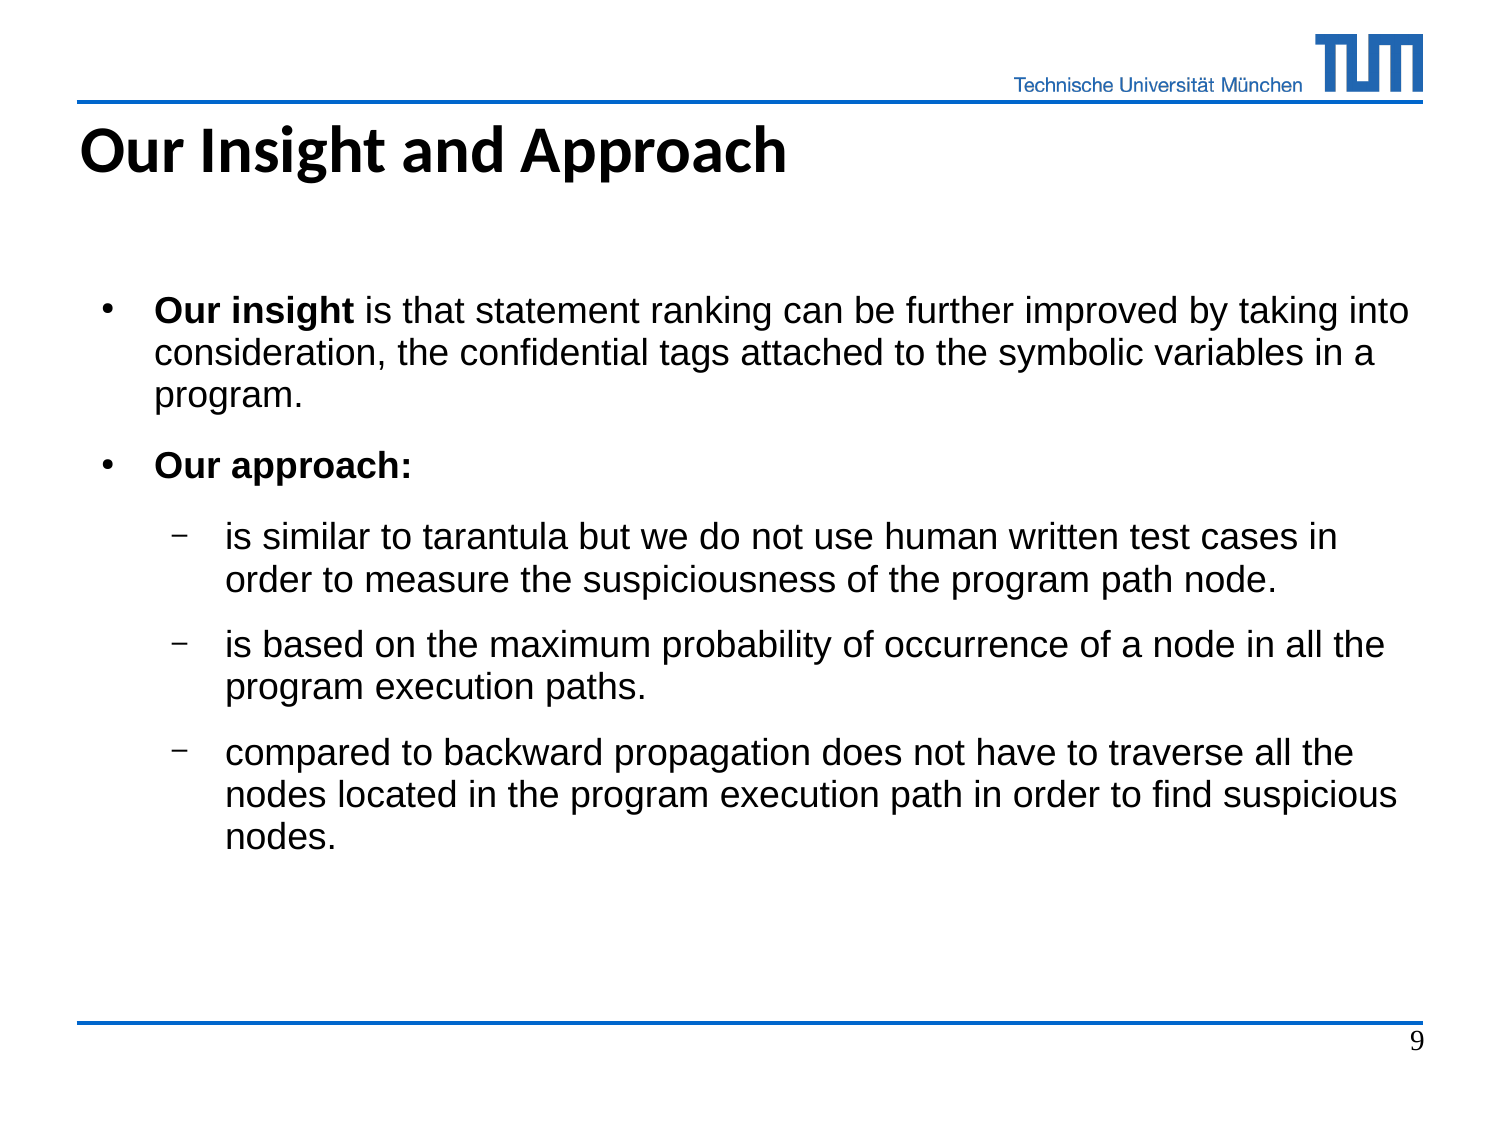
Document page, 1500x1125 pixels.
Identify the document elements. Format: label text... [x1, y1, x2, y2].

list Our insight is that statement ranking can be further improved by taking into consideration, the confidential tags attached to the symbolic variables in a program. Our approach: is similar to tarantula but we do not use human written test cases in order to measure the suspiciousness of the program path node. is based on the maximum probability of occurrence of a node in all the program execution paths. compared to backward propagation does not have to traverse all the nodes located in the program execution path in order to find suspicious nodes. [83, 217, 1420, 923]
picture [1014, 34, 1423, 92]
title Our Insight and Approach [80, 112, 1419, 200]
